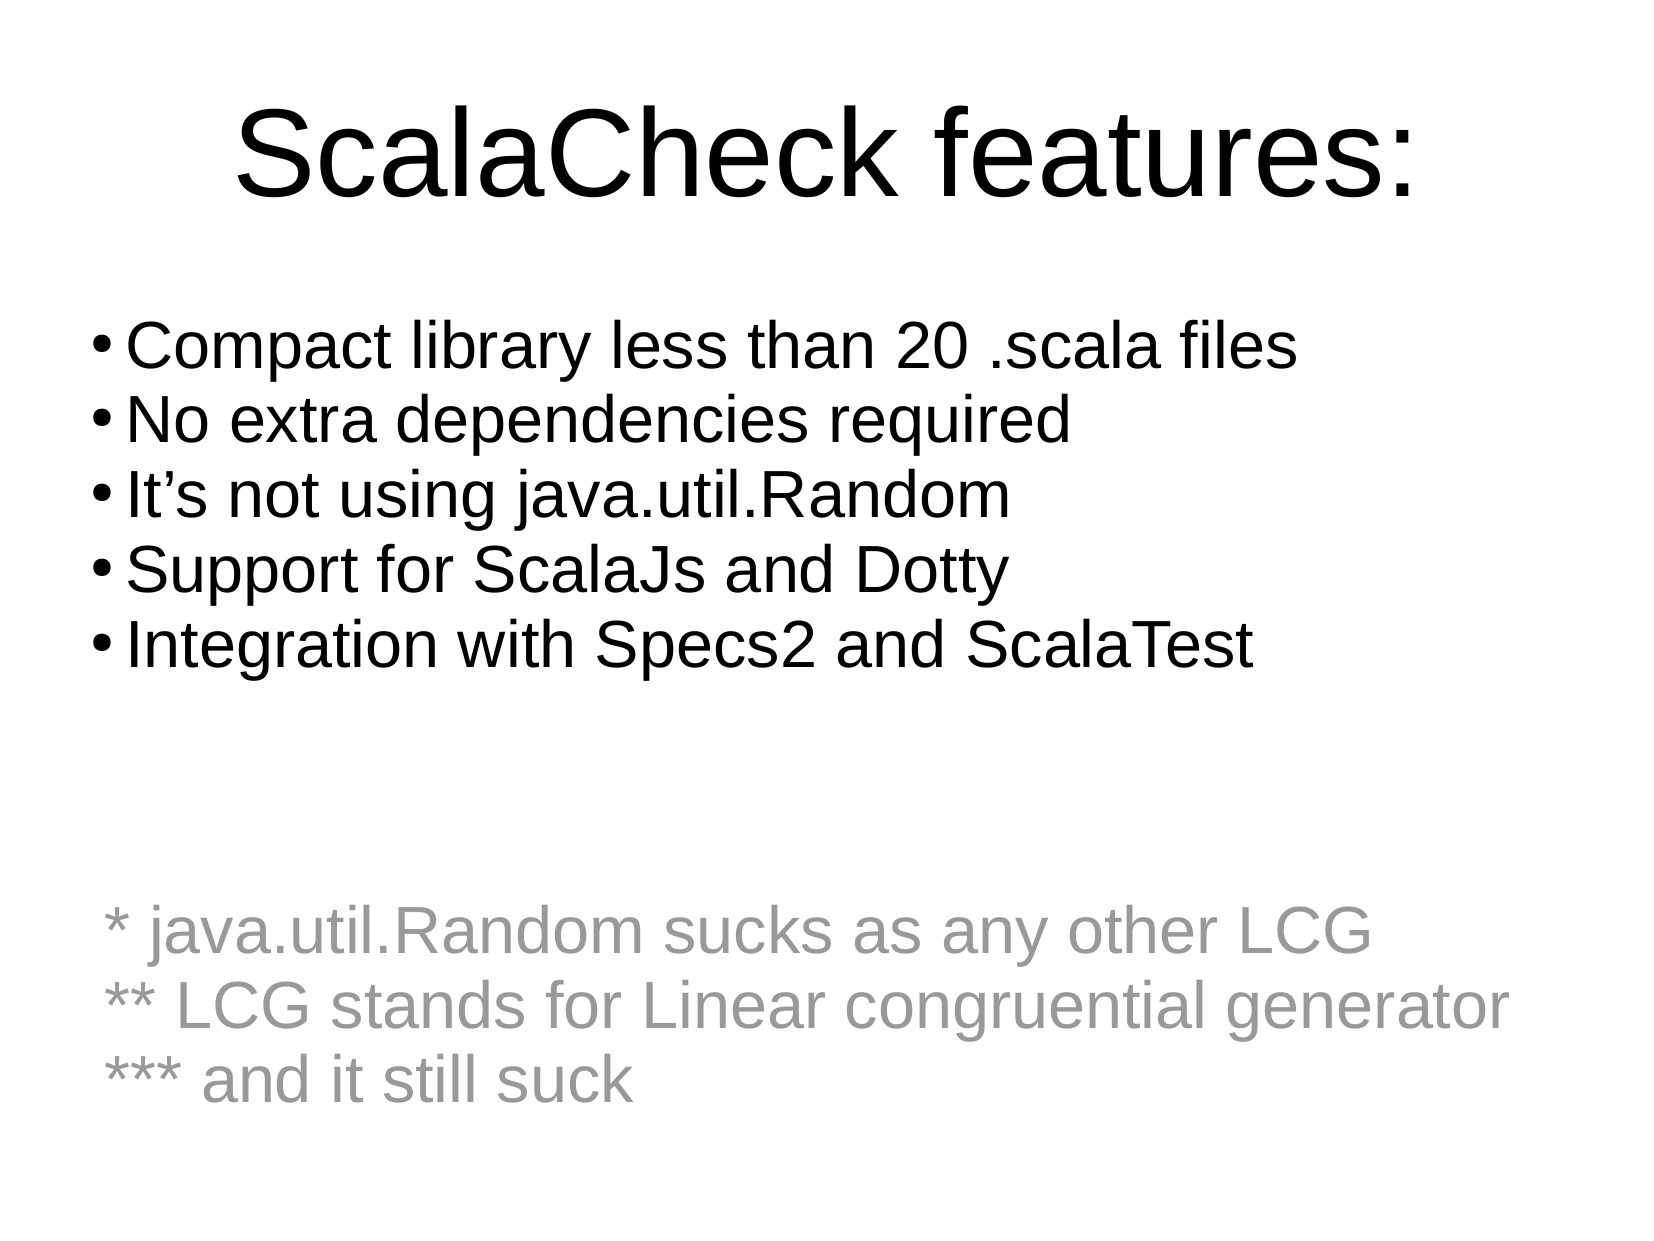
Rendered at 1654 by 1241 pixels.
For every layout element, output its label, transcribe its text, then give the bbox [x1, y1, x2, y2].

title ScalaCheck features: [82, 49, 1571, 257]
subtitle Compact library less than 20 .scala files No extra dependencies required It’s not using java.util.Random Support for ScalaJs and Dotty Integration with Specs2 and ScalaTest [90, 307, 1516, 682]
text_box * java.util.Random sucks as any other LCG ** LCG stands for Linear congruential generator *** and it still suck [90, 885, 1591, 1125]
